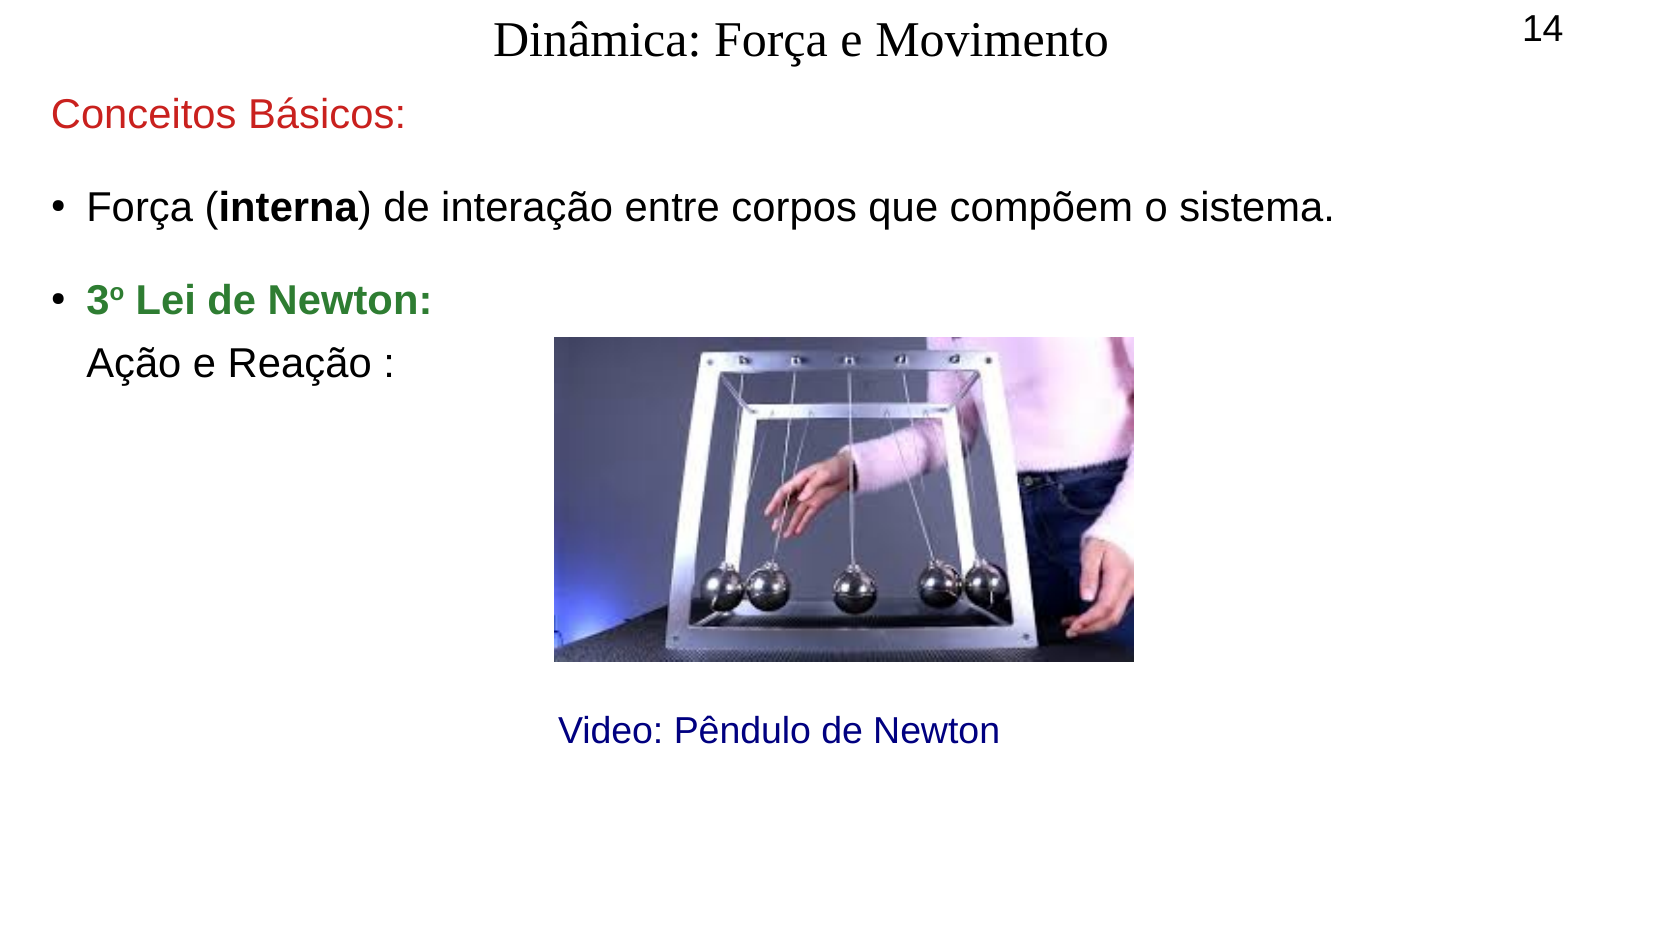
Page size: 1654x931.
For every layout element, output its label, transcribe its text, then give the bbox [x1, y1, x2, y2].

picture [554, 337, 1134, 662]
text_box Conceitos Básicos: Força (interna) de interação entre corpos que compõem o sistema. 3o Lei de Newton: Ação e Reação : [36, 83, 1572, 398]
text_box 12 [1507, 0, 1654, 71]
text_box Dinâmica: Força e Movimento [478, 0, 1149, 82]
text_box Video: Pêndulo de Newton [543, 702, 1124, 773]
